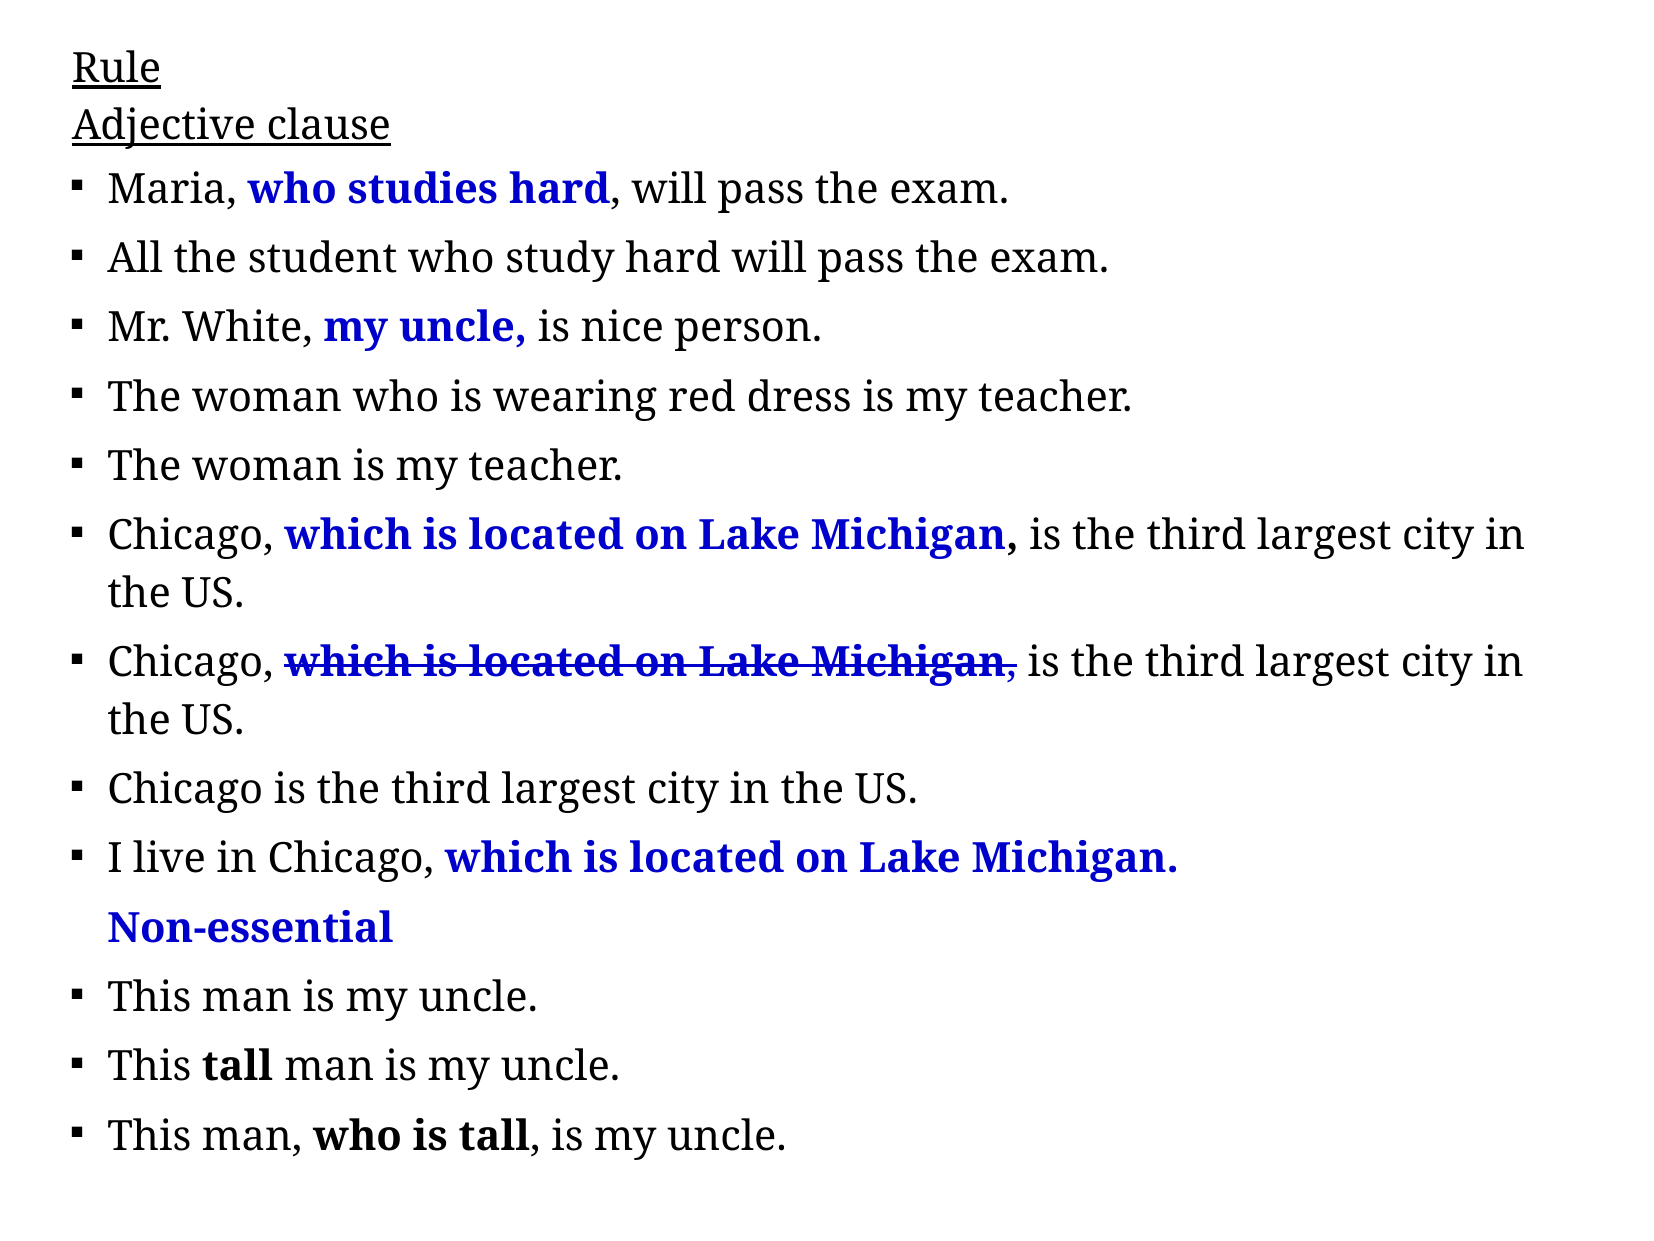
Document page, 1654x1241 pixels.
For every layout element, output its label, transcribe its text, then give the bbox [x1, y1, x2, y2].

text_box Rule Adjective clause Maria, who studies hard, will pass the exam. All the student who study hard will pass the exam. Mr. White, my uncle, is nice person. The woman who is wearing red dress is my teacher. The woman is my teacher. Chicago, which is located on Lake Michigan, is the third largest city in the US. Chicago, which is located on Lake Michigan, is the third largest city in the US. Chicago is the third largest city in the US. I live in Chicago, which is located on Lake Michigan. Non-essential This man is my uncle. This tall man is my uncle. This man, who is tall, is my uncle. [71, 31, 1560, 1140]
